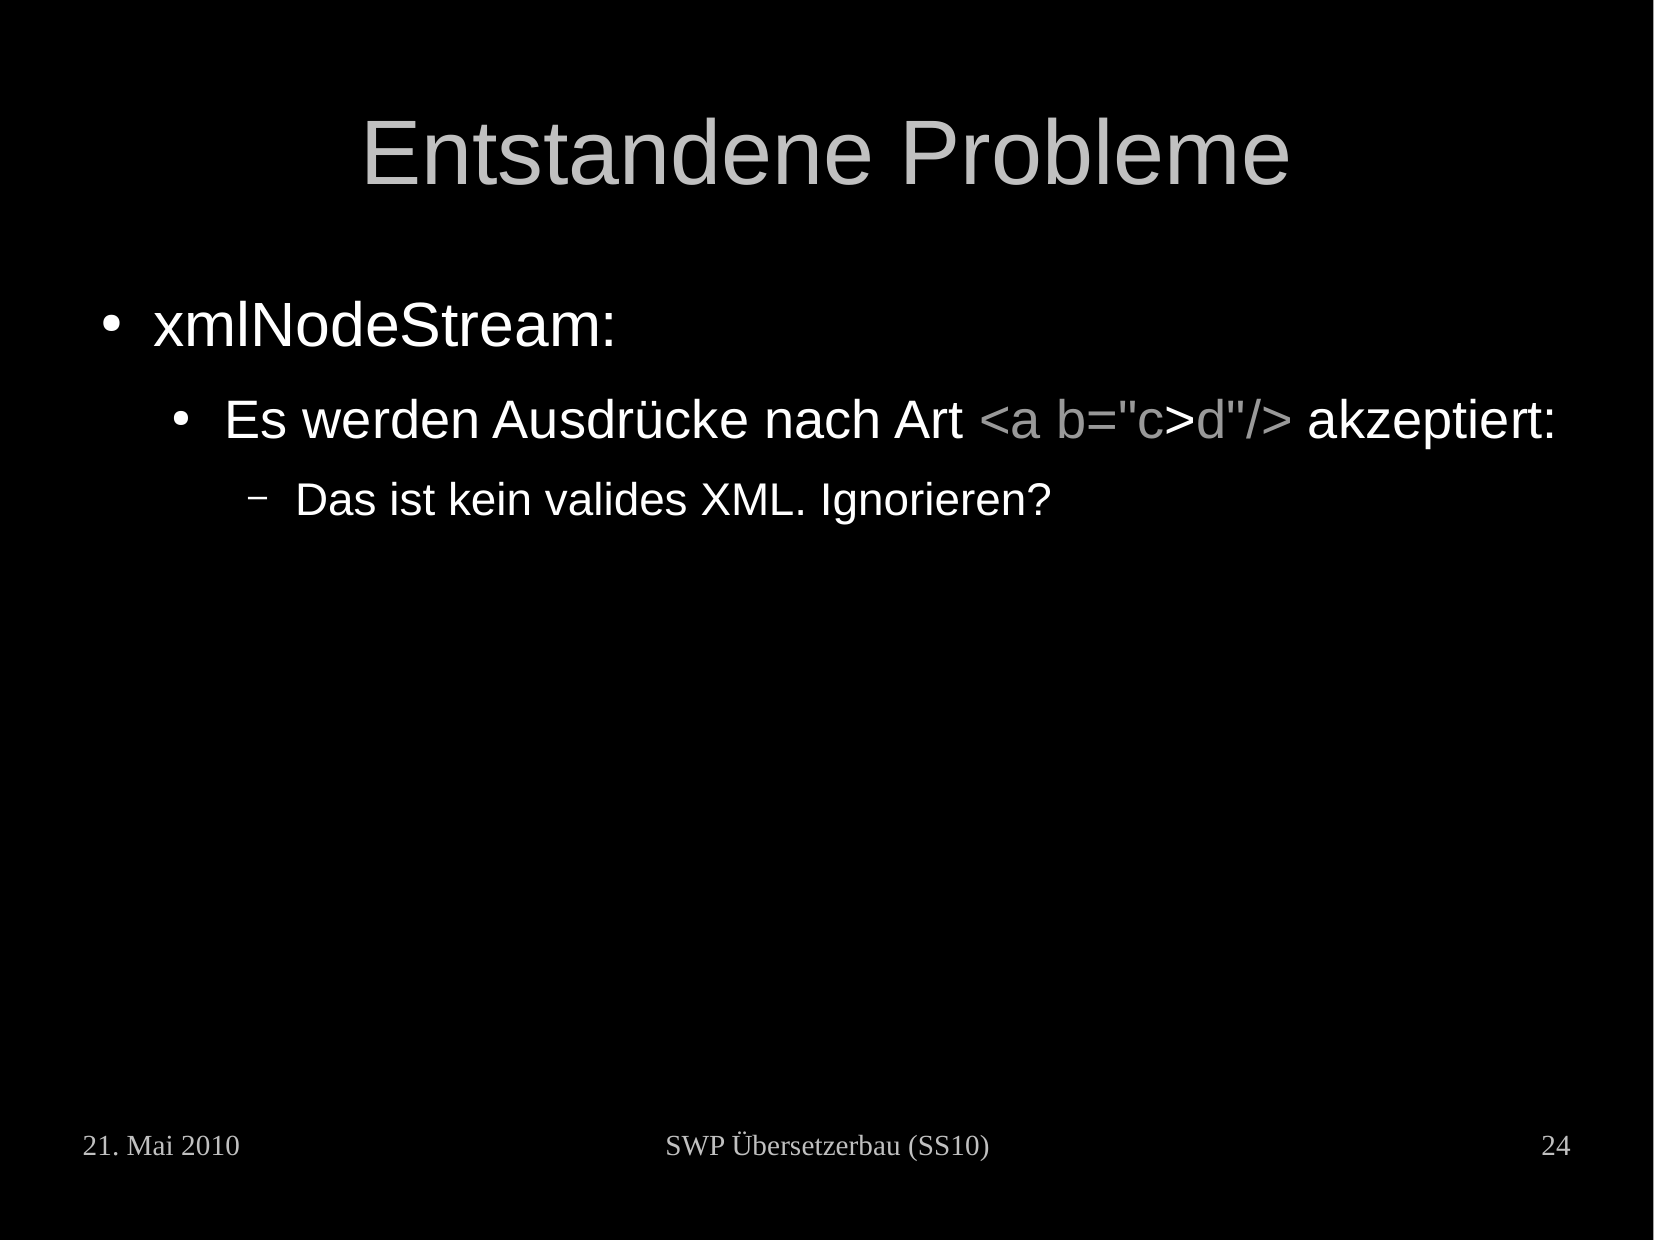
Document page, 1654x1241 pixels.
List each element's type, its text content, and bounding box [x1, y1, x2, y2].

title Entstandene Probleme [82, 49, 1571, 257]
list xmlNodeStream: Es werden Ausdrücke nach Art <a b="c>d"/> akzeptiert: Das ist kein valides XML. Ignorieren? [82, 290, 1571, 1109]
